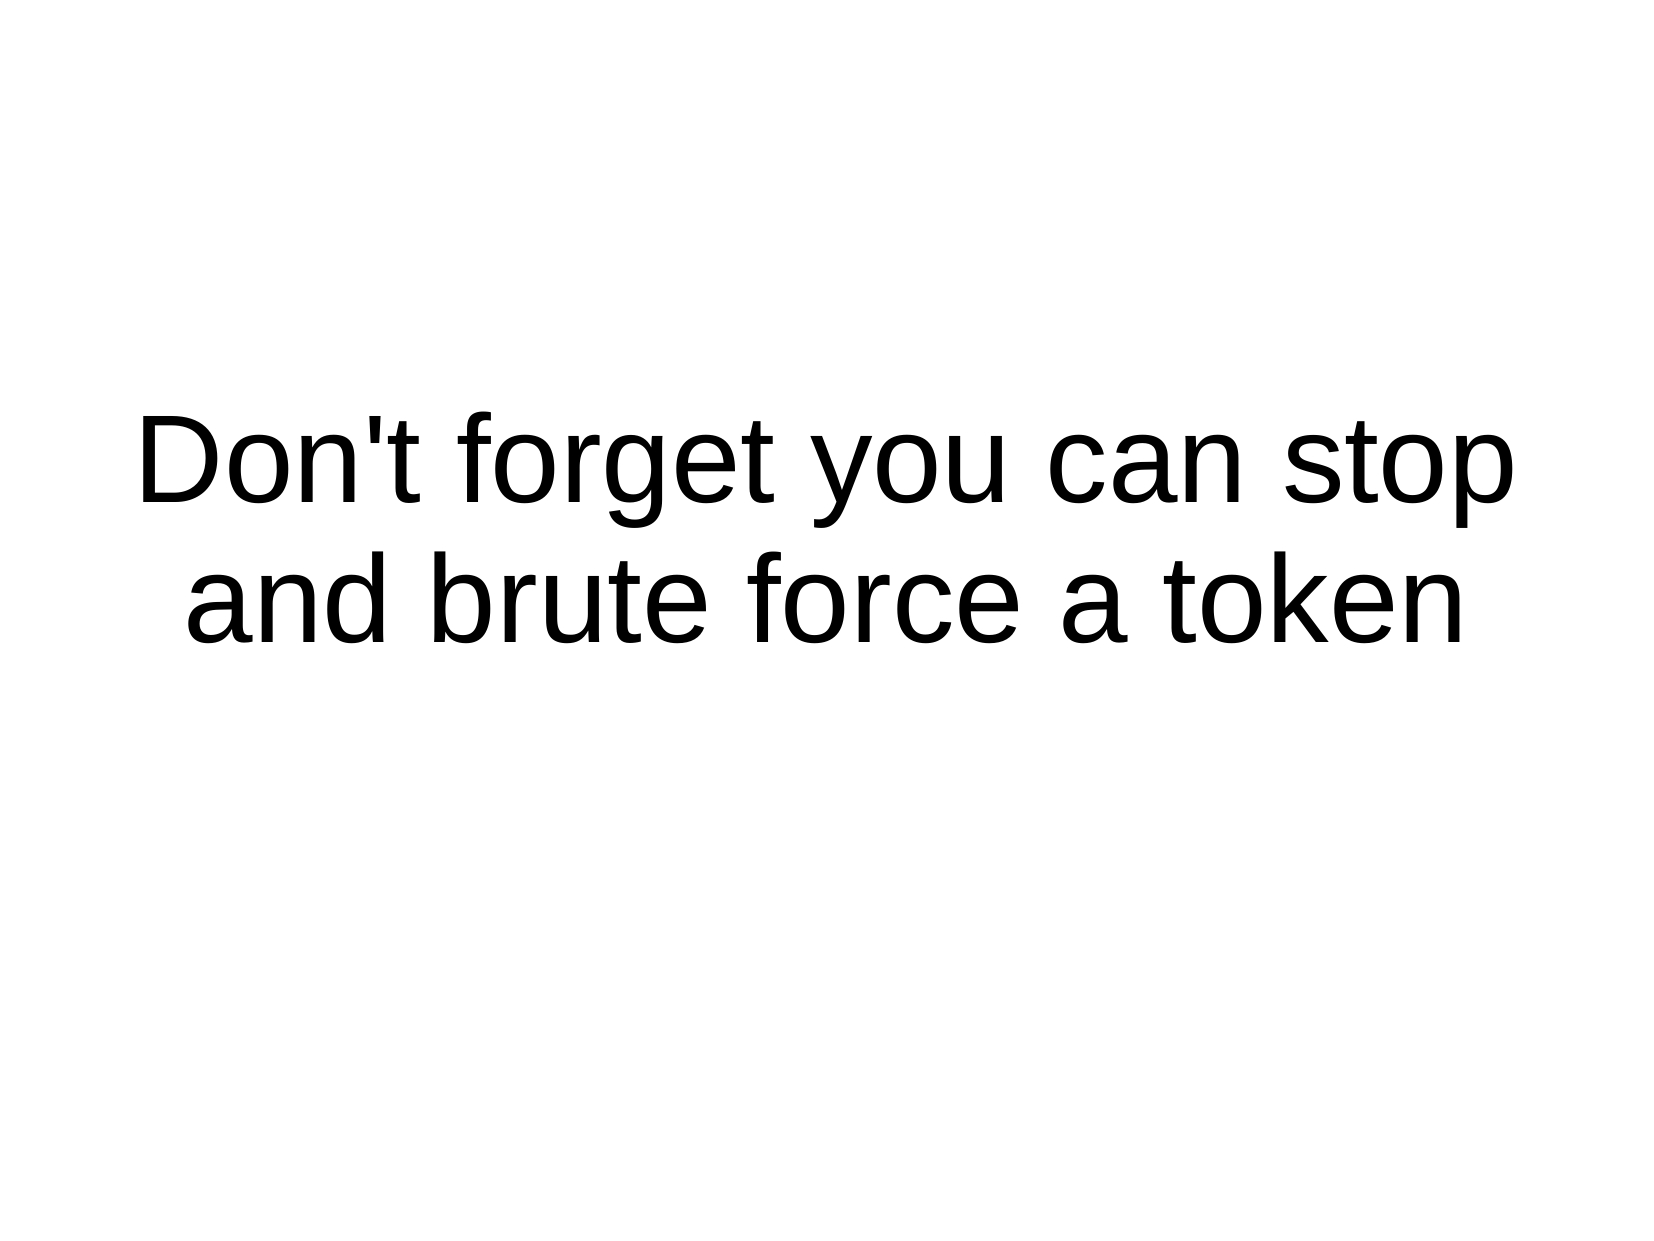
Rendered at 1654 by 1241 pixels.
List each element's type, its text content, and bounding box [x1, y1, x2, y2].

subtitle Don't forget you can stop and brute force a token [82, 49, 1571, 1010]
